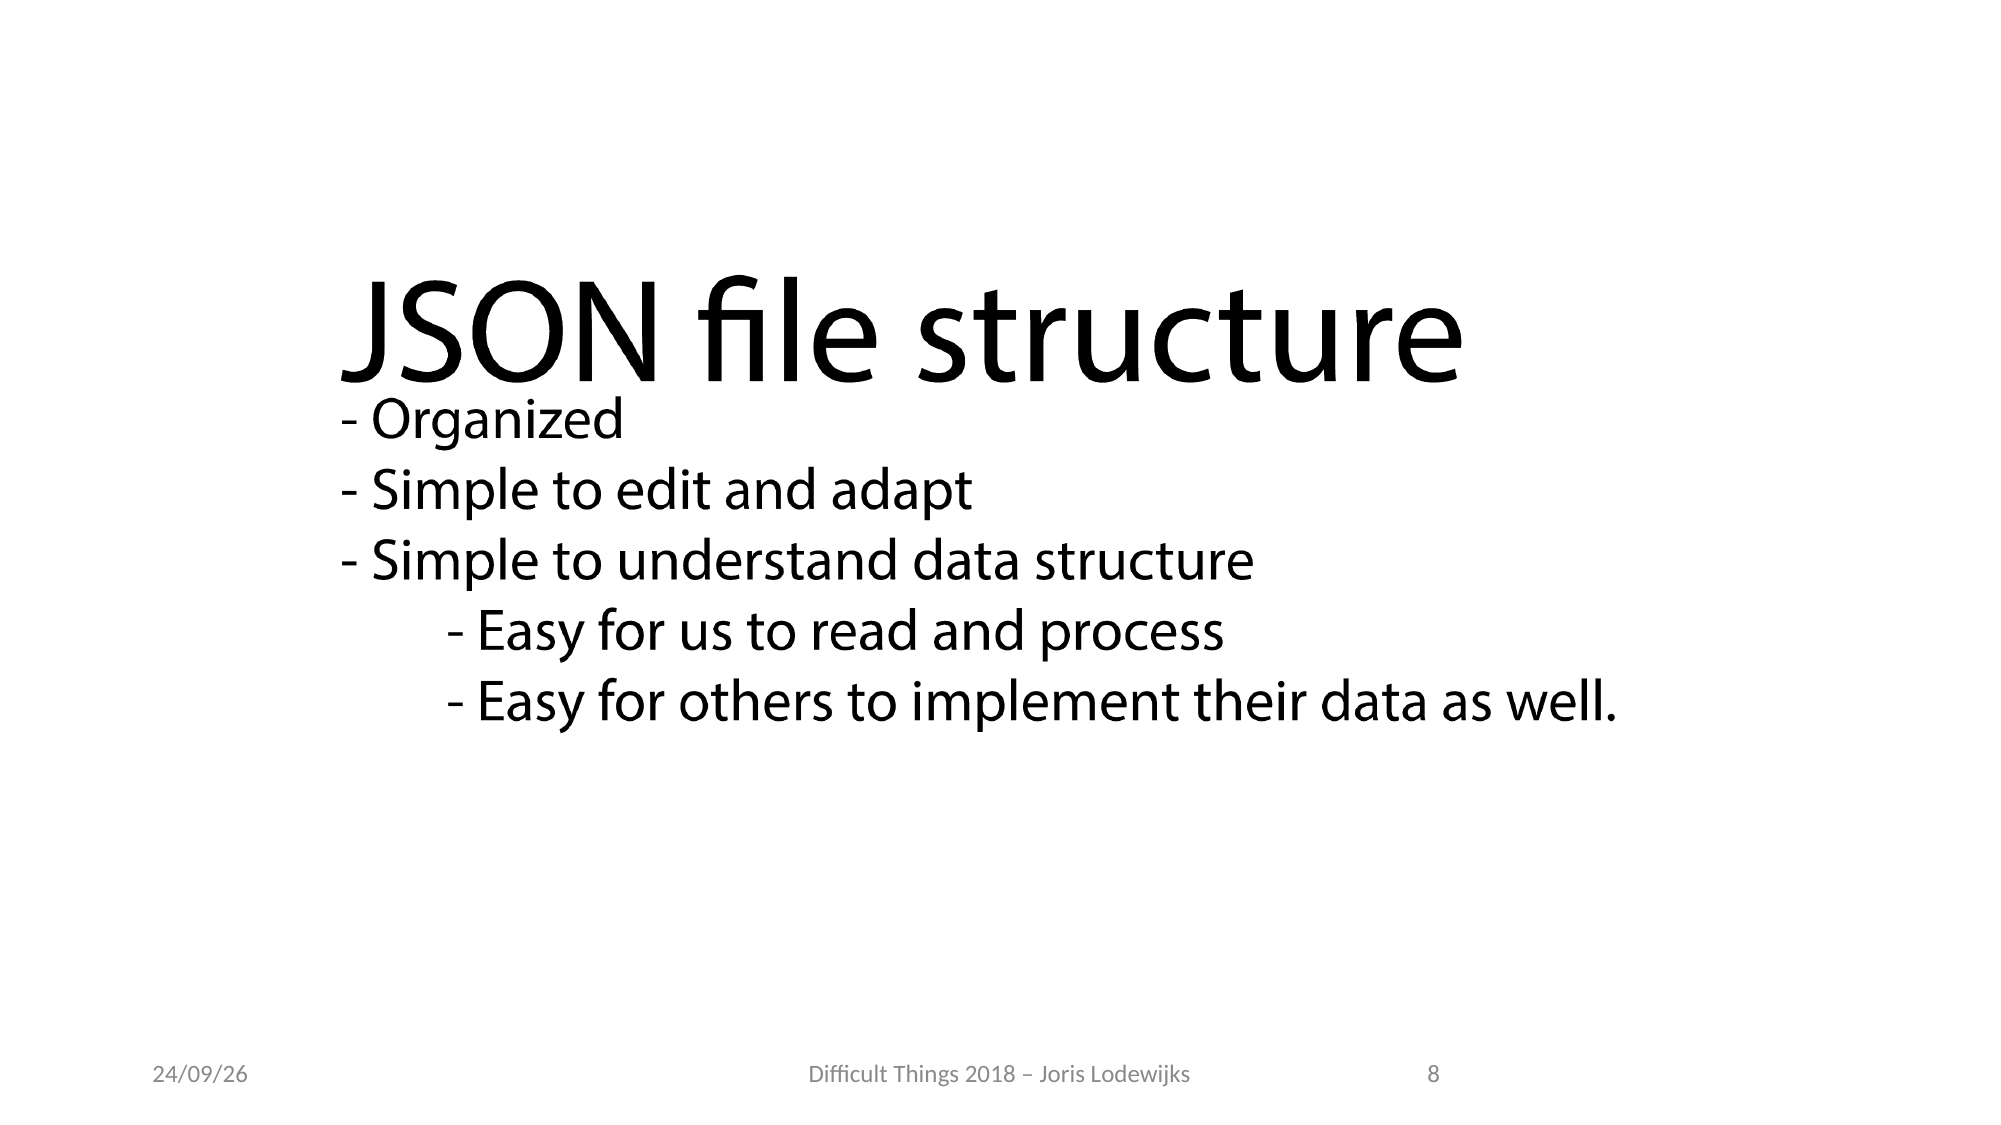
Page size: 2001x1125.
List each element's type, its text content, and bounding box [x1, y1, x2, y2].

text_box [1412, 1042, 1863, 1103]
picture [194, 225, 1863, 778]
text_box Difficult Things 2018 – Joris Lodewijks [662, 1042, 1338, 1103]
text_box [137, 1042, 588, 1103]
